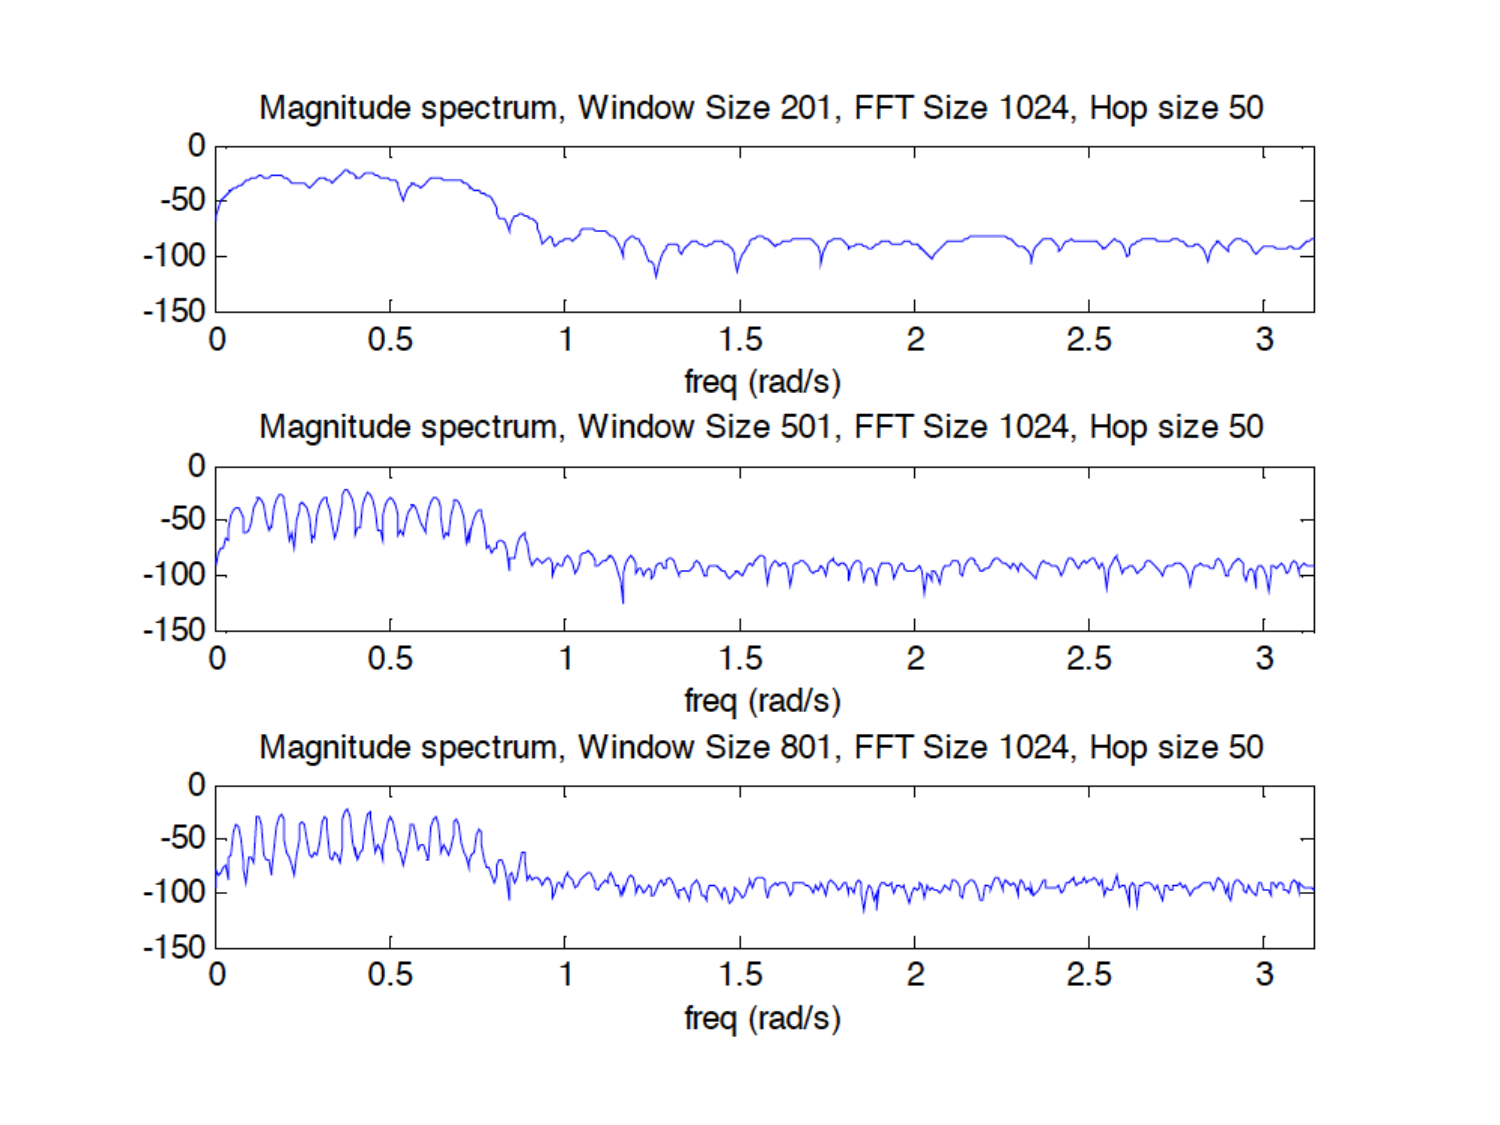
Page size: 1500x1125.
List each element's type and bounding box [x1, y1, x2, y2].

picture [137, 62, 1356, 1052]
